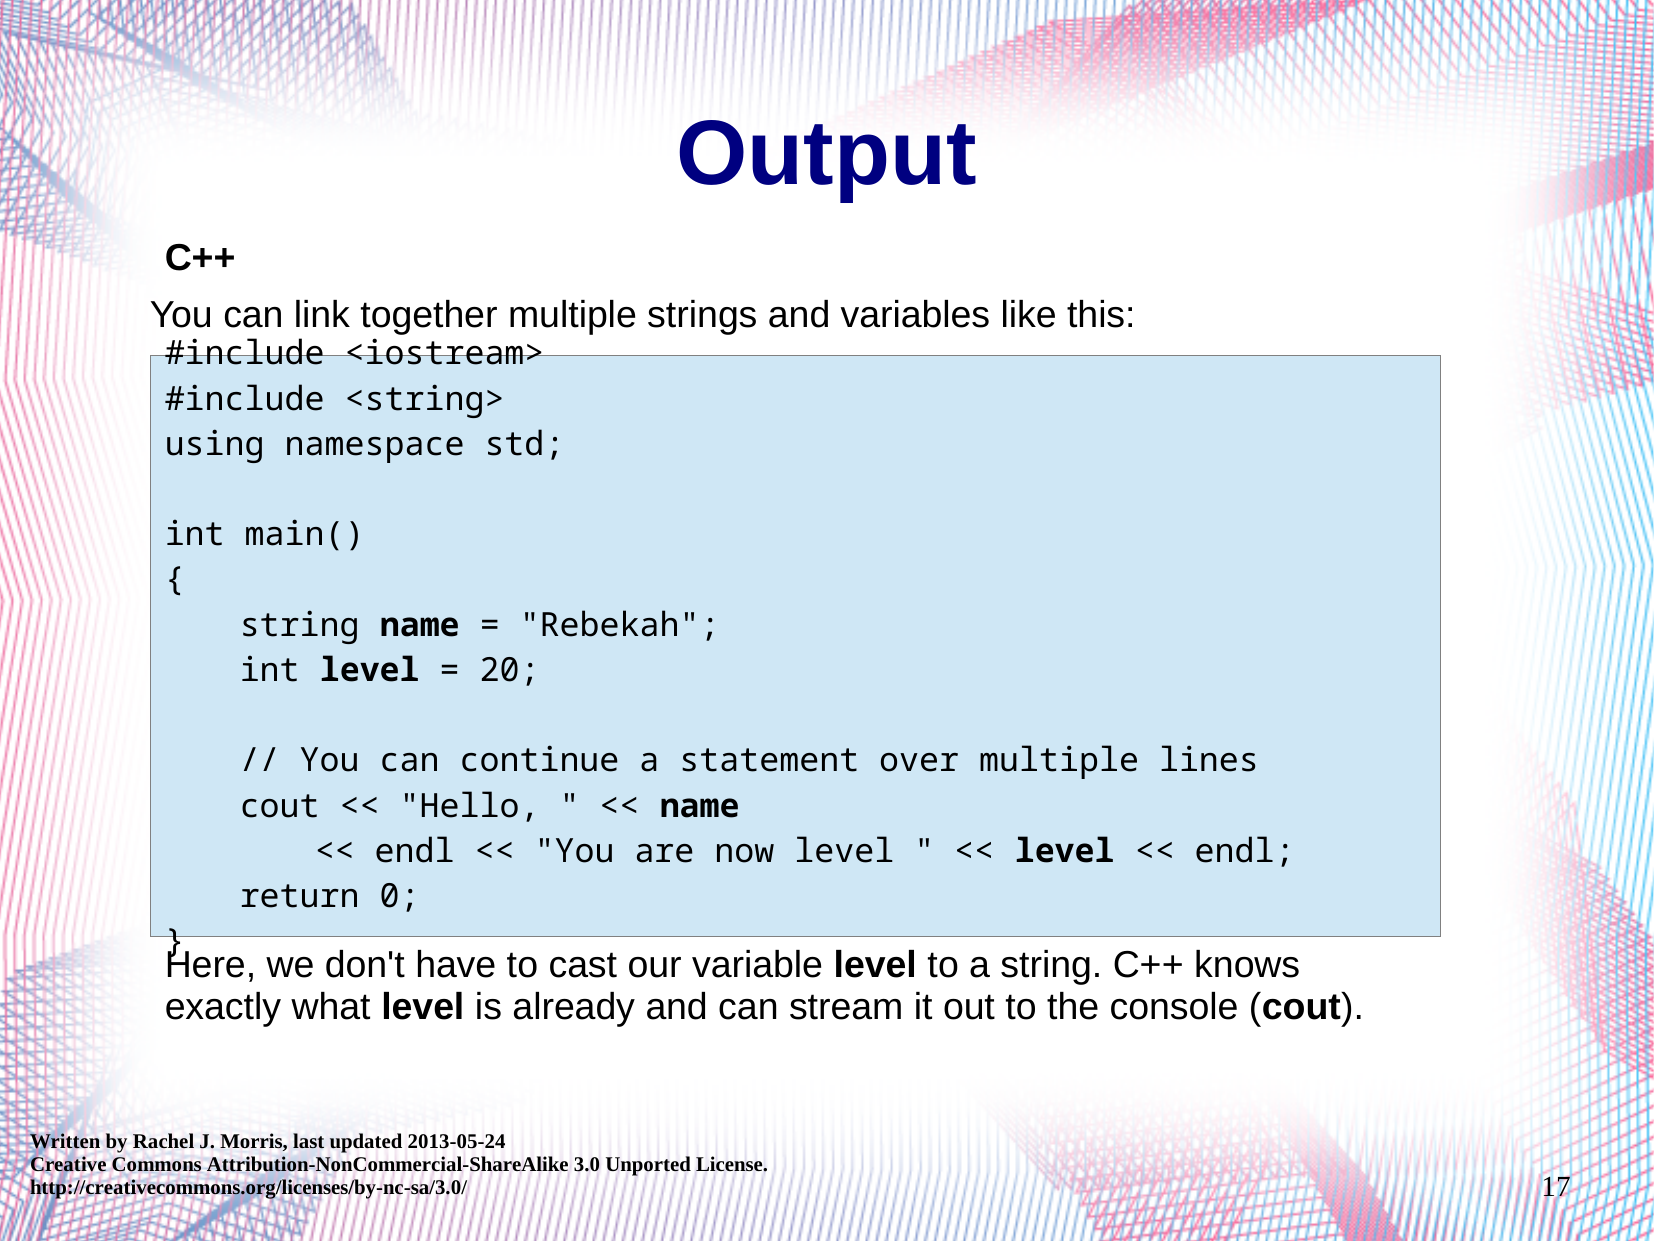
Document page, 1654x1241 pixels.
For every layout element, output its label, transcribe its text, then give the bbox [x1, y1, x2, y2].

text_box Here, we don't have to cast our variable level to a string. C++ knows exactly what level is already and can stream it out to the console (cout). [150, 936, 1441, 1036]
text_box C++ [150, 229, 751, 286]
text_box #include <iostream> #include <string> using namespace std; int main() { string name = "Rebekah"; int level = 20; // You can continue a statement over multiple lines cout << "Hello, " << name << endl << "You are now level " << level << endl; return 0; } [150, 355, 1441, 936]
title Output [82, 49, 1571, 257]
text_box You can link together multiple strings and variables like this: [135, 286, 1471, 344]
picture [0, 0, 1654, 1241]
